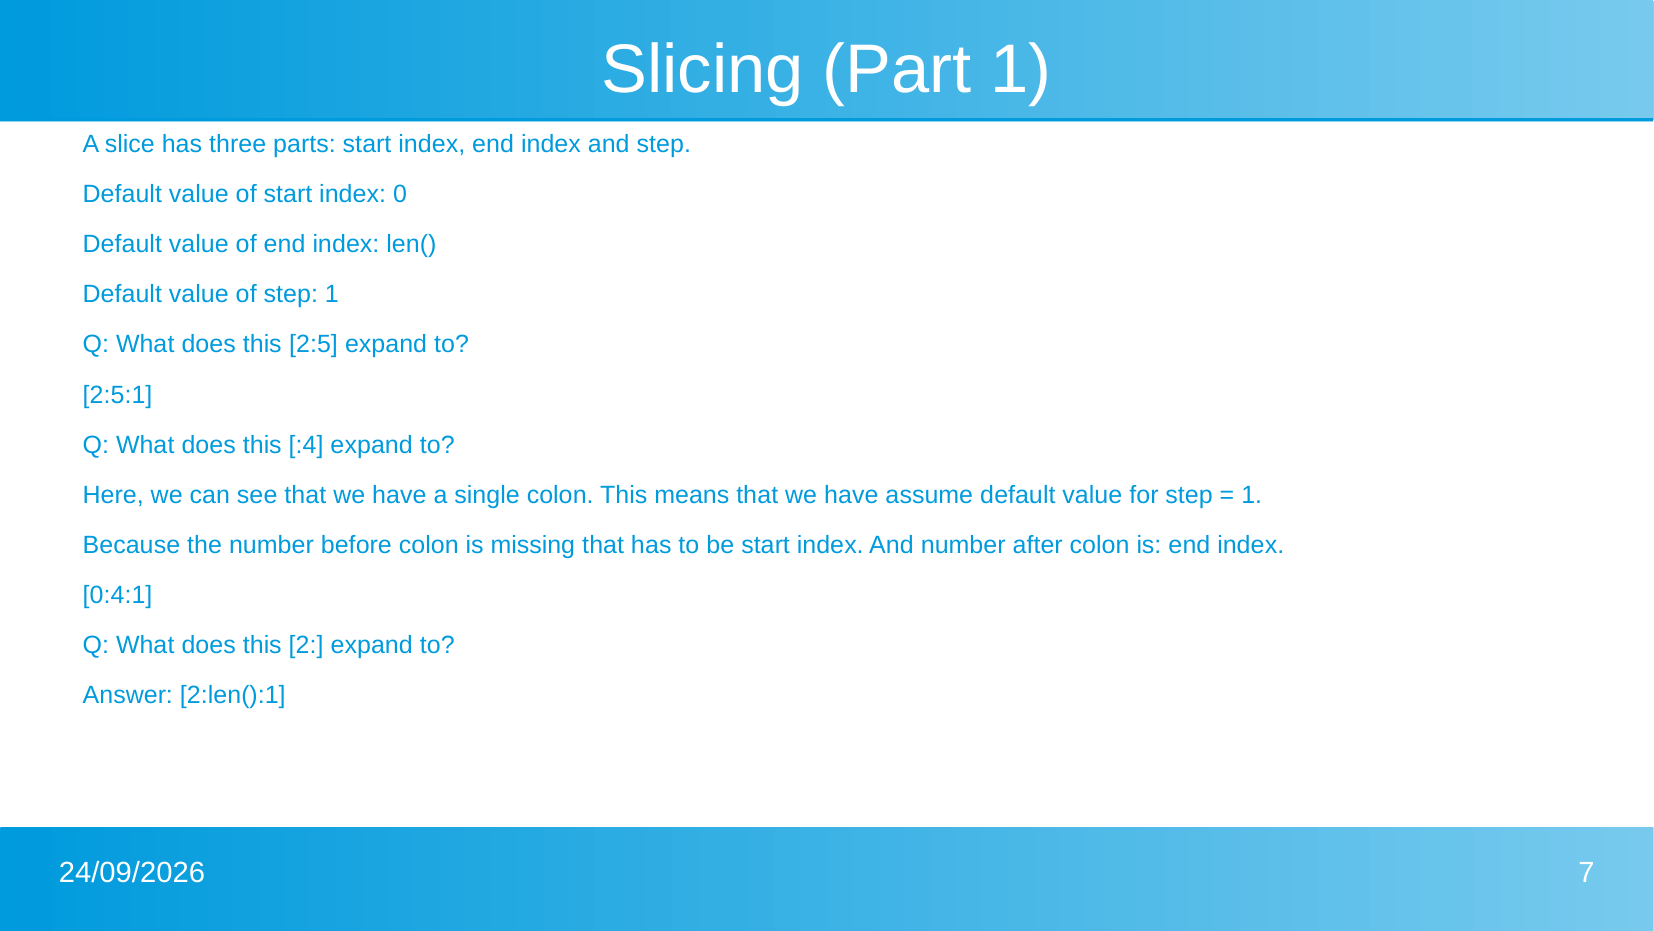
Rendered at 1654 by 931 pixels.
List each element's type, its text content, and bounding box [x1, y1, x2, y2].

list A slice has three parts: start index, end index and step. Default value of start index: 0 Default value of end index: len() Default value of step: 1 Q: What does this [2:5] expand to? [2:5:1] Q: What does this [:4] expand to? Here, we can see that we have a single colon. This means that we have assume default value for step = 1. Because the number before colon is missing that has to be start index. And number after colon is: end index. [0:4:1] Q: What does this [2:] expand to? Answer: [2:len():1] [11, 129, 1548, 721]
title Slicing (Part 1) [59, 29, 1595, 108]
